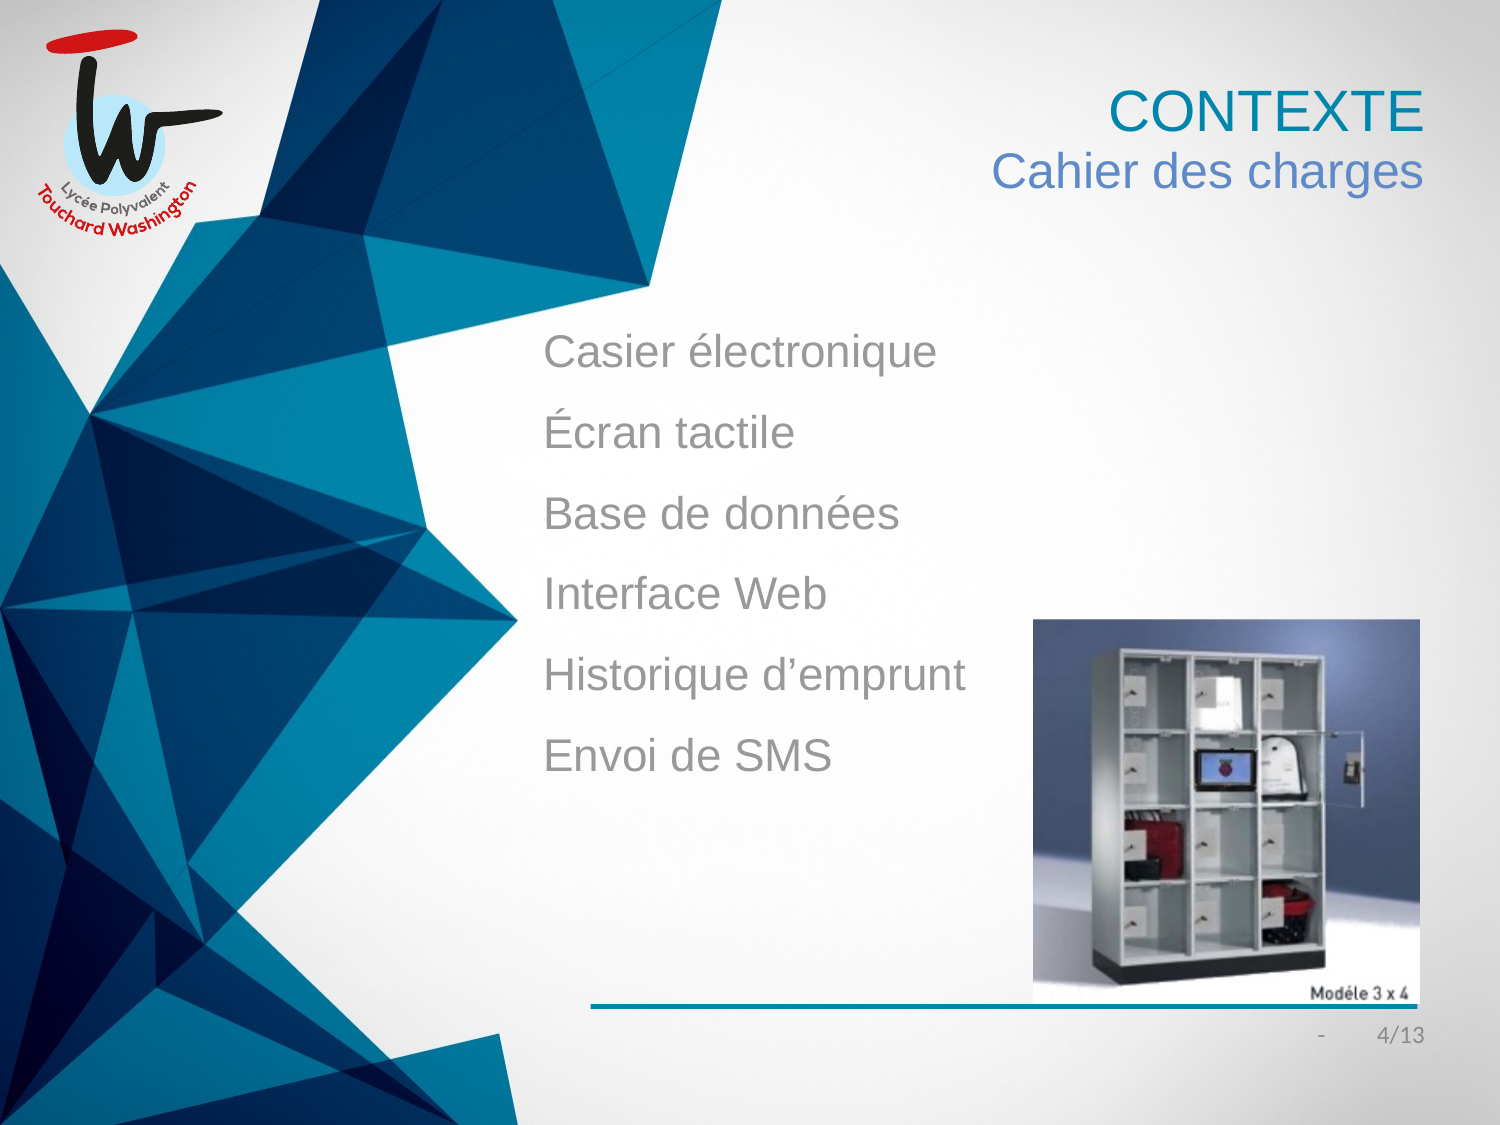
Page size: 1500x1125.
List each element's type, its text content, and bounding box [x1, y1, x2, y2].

title CONTEXTE Cahier des charges [708, 44, 1425, 233]
picture [387, 327, 472, 573]
list Casier électronique Écran tactile Base de données Interface Web Historique d’emprunt Envoi de SMS [472, 326, 969, 782]
picture [0, 0, 1500, 1125]
